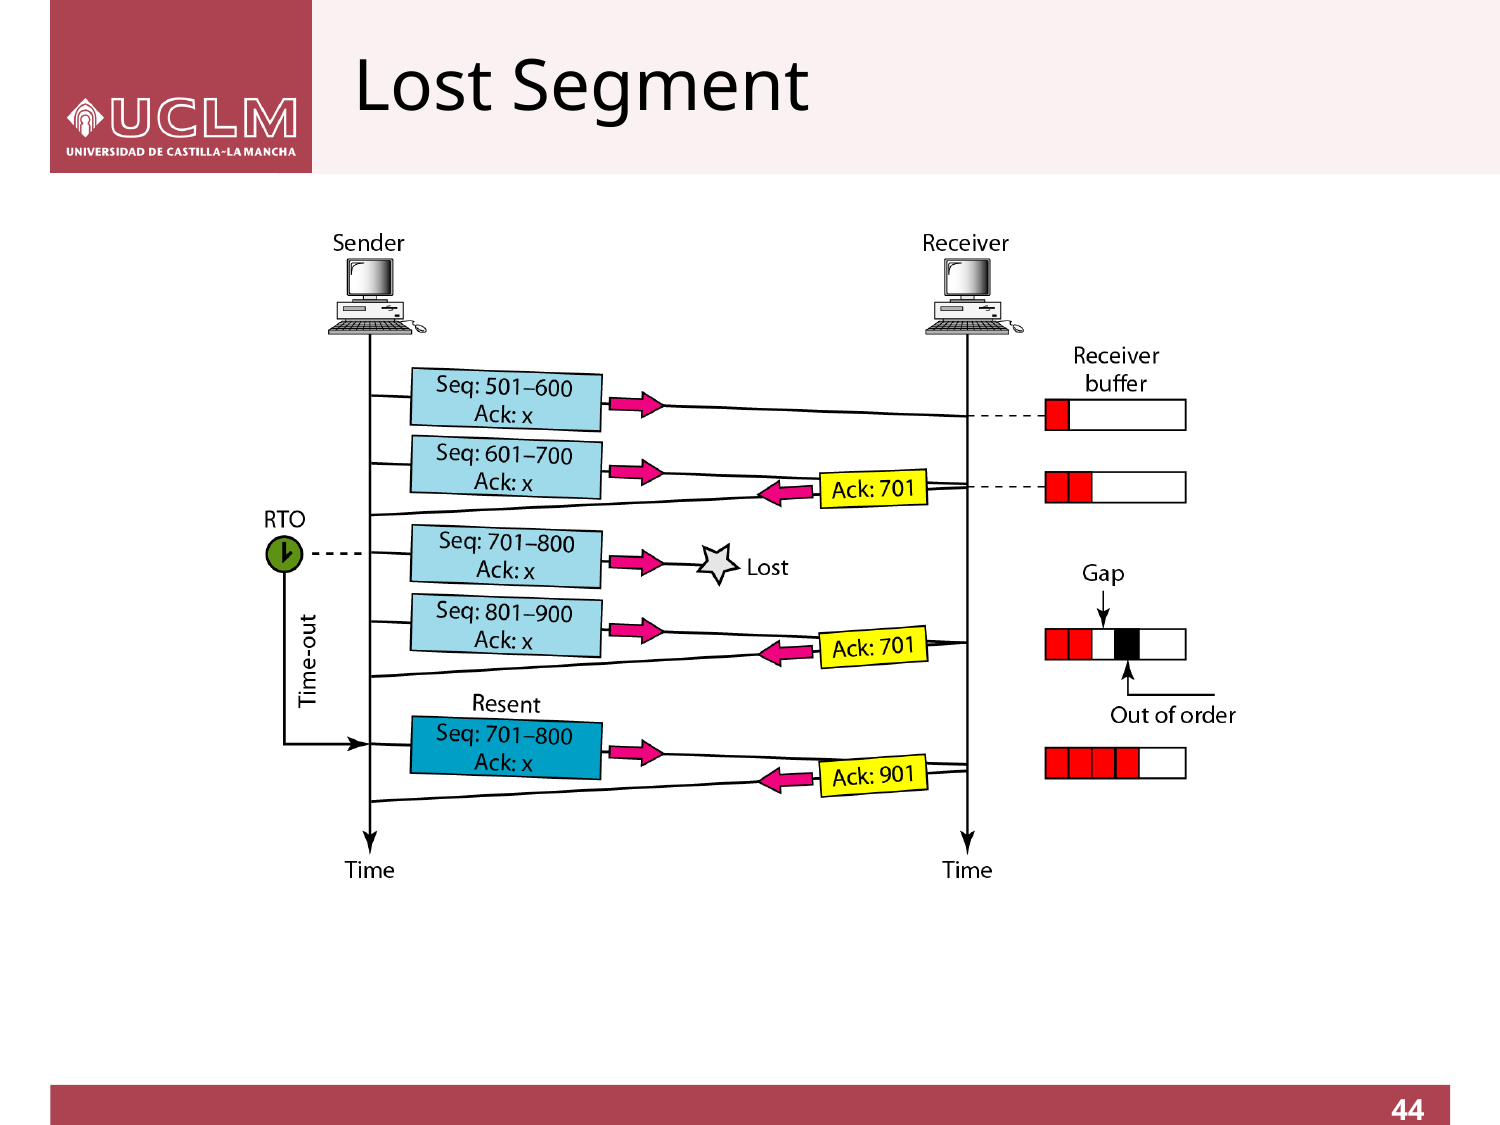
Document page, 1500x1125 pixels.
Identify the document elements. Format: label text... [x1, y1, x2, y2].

title Lost Segment [353, 6, 1425, 168]
picture [263, 230, 1236, 884]
picture [50, 0, 312, 173]
